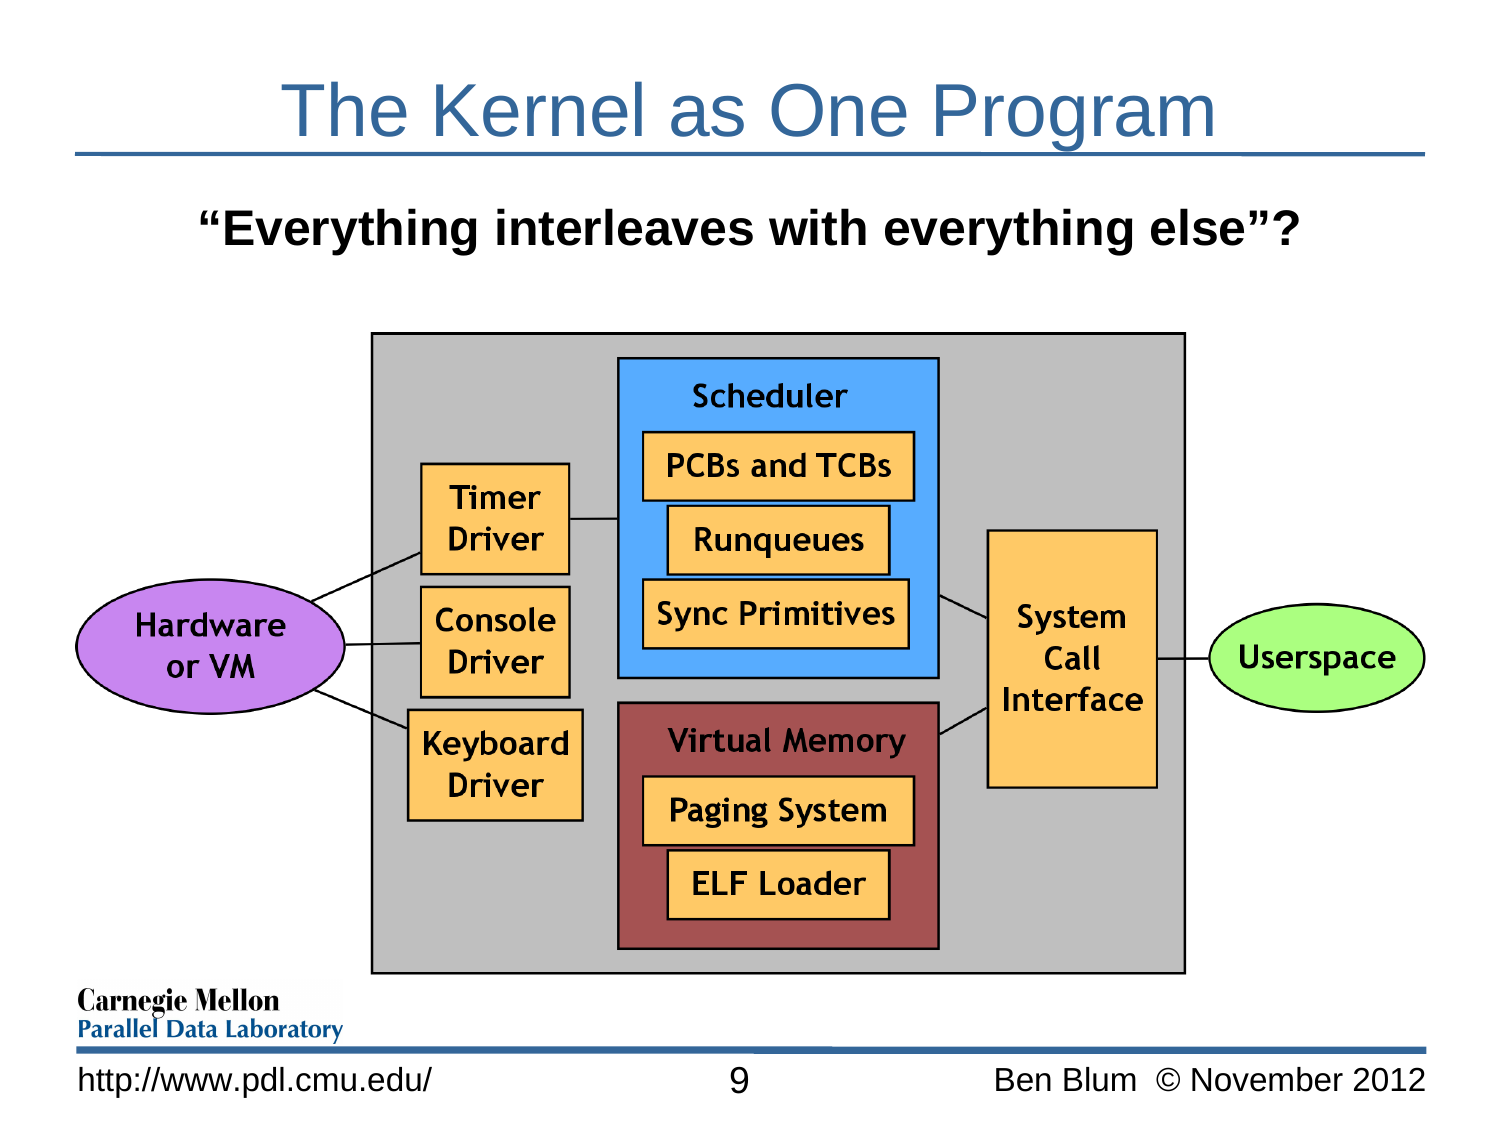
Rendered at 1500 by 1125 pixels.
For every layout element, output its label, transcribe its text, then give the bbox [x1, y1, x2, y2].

picture [75, 332, 1426, 976]
title The Kernel as One Program [112, 50, 1388, 163]
picture [77, 979, 343, 1044]
list “Everything interleaves with everything else”? [75, 187, 1426, 332]
